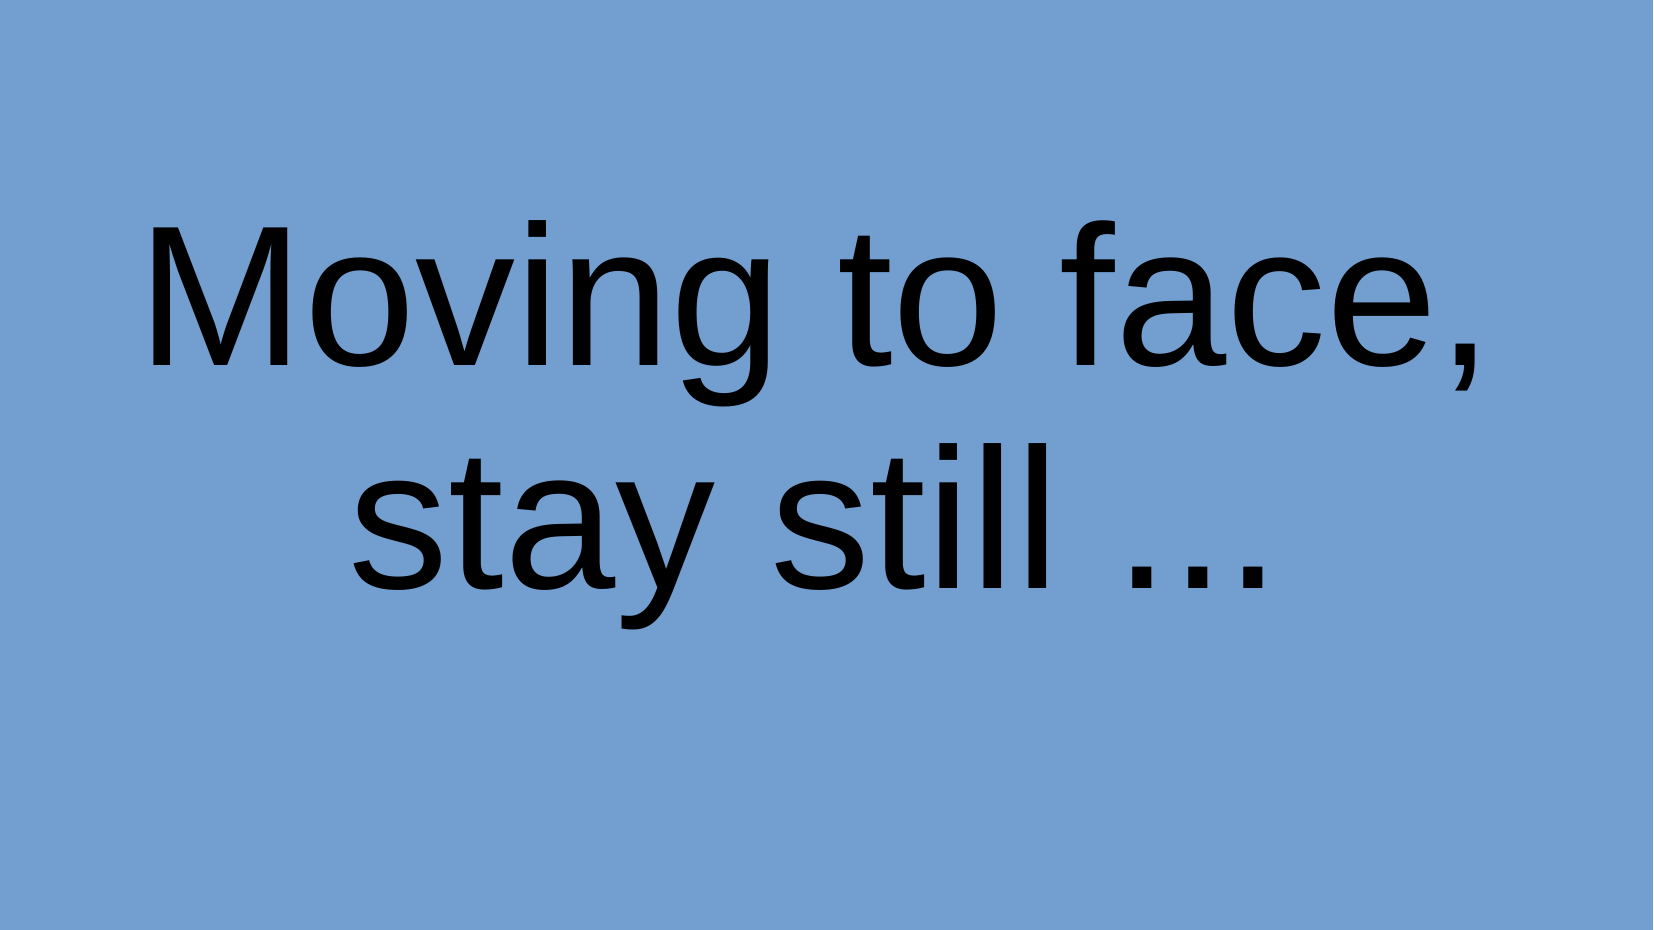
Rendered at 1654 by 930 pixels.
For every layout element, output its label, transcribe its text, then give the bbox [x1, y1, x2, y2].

title Moving to face, stay still ... [71, 184, 1560, 632]
